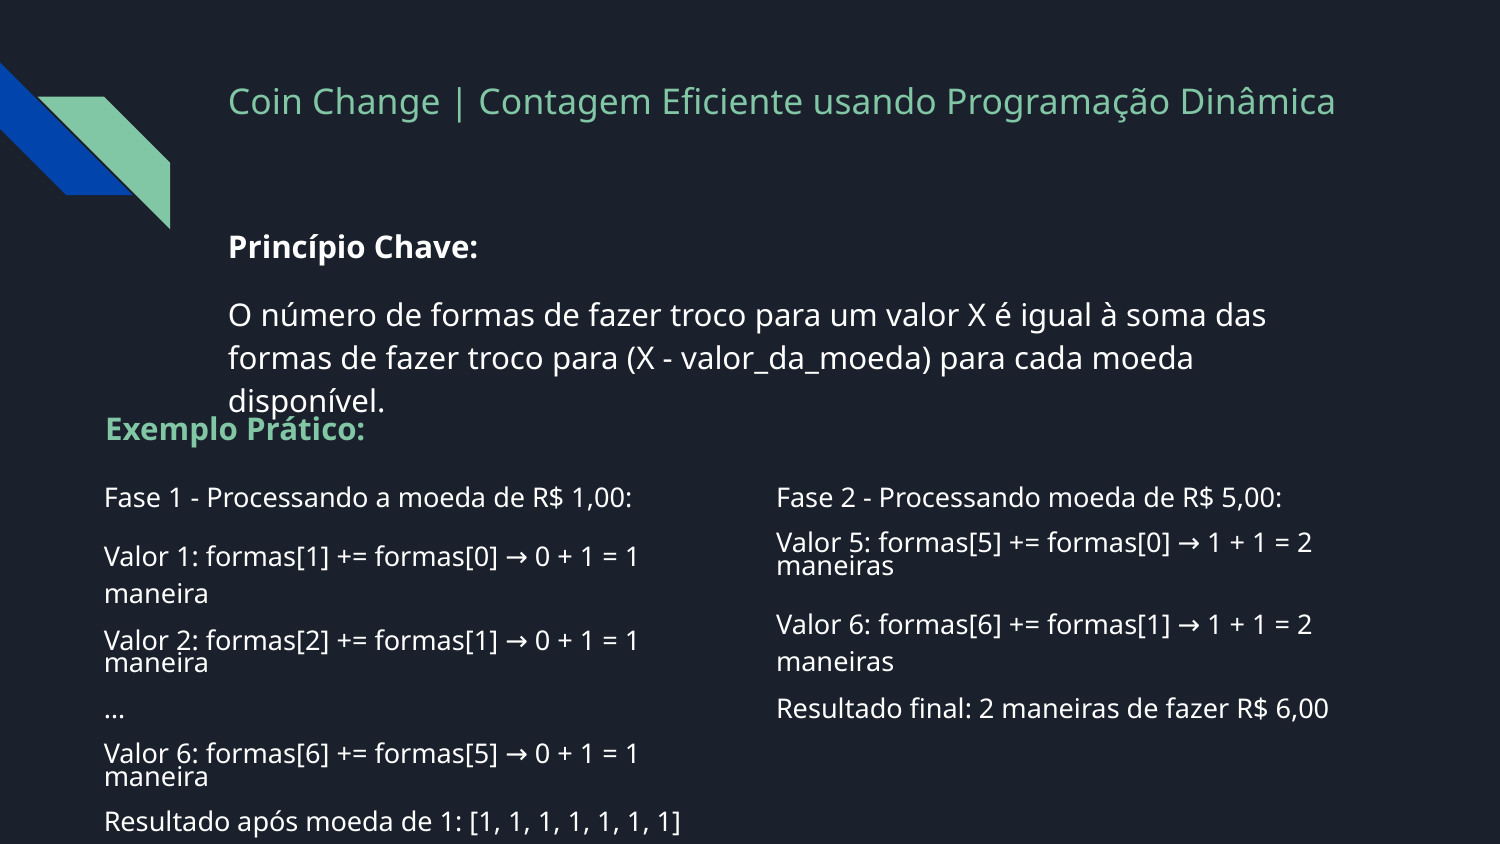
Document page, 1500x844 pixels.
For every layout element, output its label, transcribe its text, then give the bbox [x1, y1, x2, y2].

text_box Fase 2 - Processando moeda de R$ 5,00: Valor 5: formas[5] += formas[0] → 1 + 1 = 2 maneiras Valor 6: formas[6] += formas[1] → 1 + 1 = 2 maneiras Resultado final: 2 maneiras de fazer R$ 6,00 [763, 475, 1410, 737]
list Princípio Chave: O número de formas de fazer troco para um valor X é igual à soma das formas de fazer troco para (X - valor_da_moeda) para cada moeda disponível. [212, 206, 1368, 392]
title Coin Change | Contagem Eficiente usando Programação Dinâmica [212, 64, 1368, 206]
text_box Exemplo Prático: [90, 404, 564, 461]
text_box Fase 1 - Processando a moeda de R$ 1,00: Valor 1: formas[1] += formas[0] → 0 + 1 = 1 maneira Valor 2: formas[2] += formas[1] → 0 + 1 = 1 maneira … Valor 6: formas[6] += formas[5] → 0 + 1 = 1 maneira Resultado após moeda de 1: [1, 1, 1, 1, 1, 1, 1] [90, 475, 763, 844]
